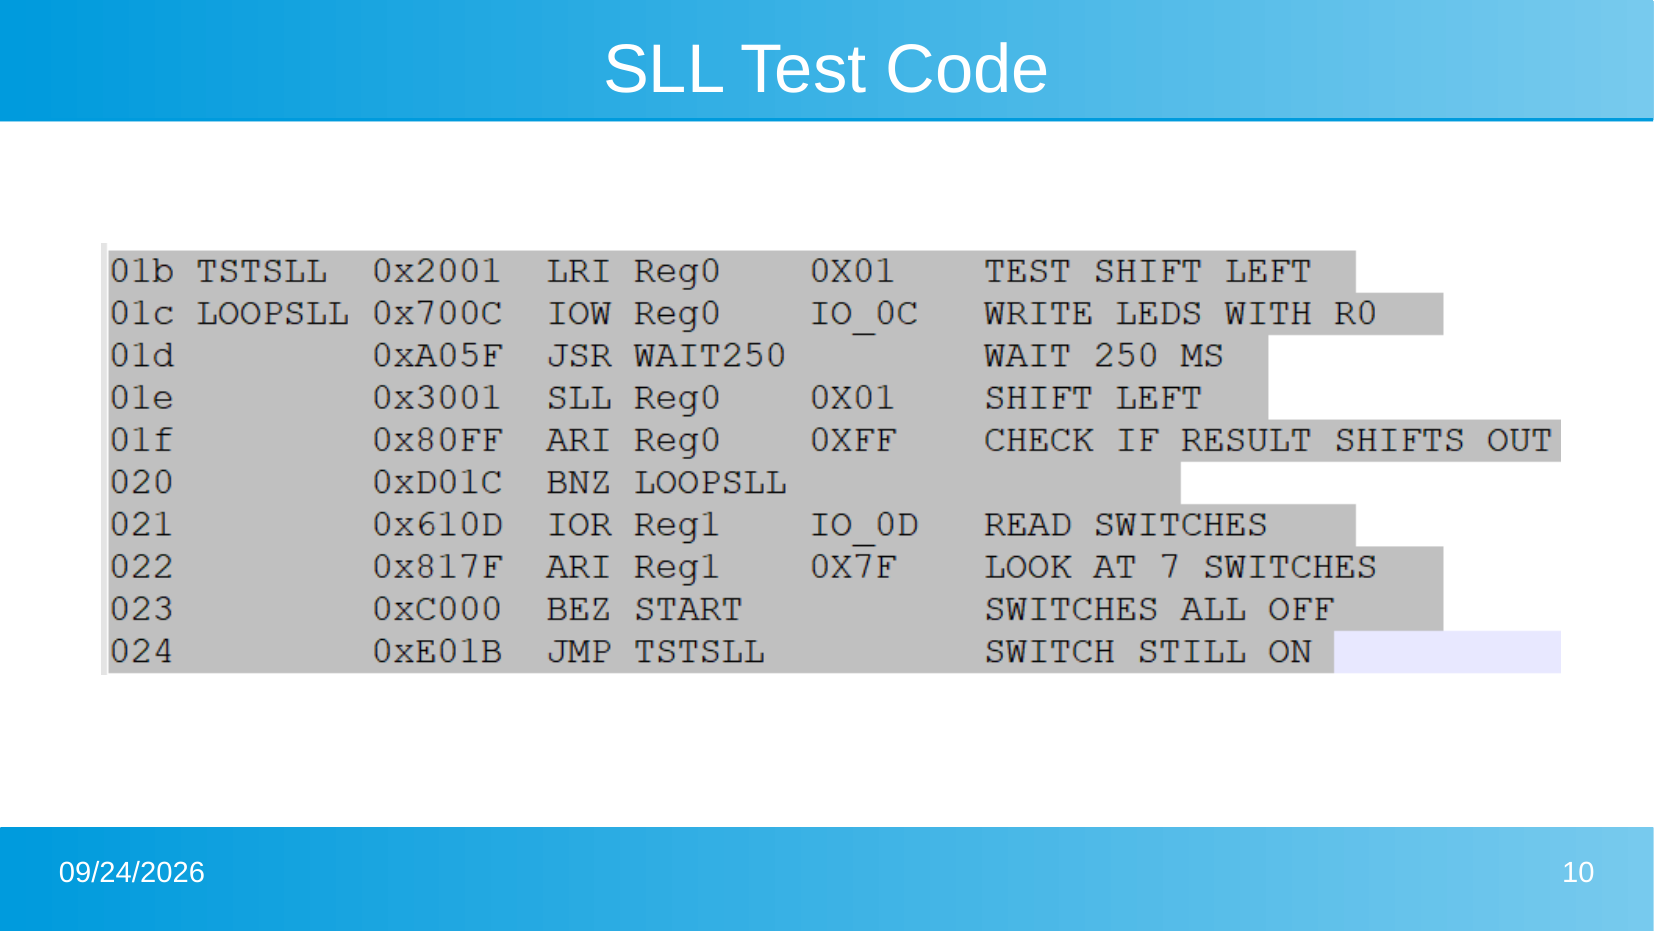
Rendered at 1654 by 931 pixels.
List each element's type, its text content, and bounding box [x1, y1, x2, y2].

picture [101, 243, 1561, 676]
title SLL Test Code [59, 29, 1595, 108]
